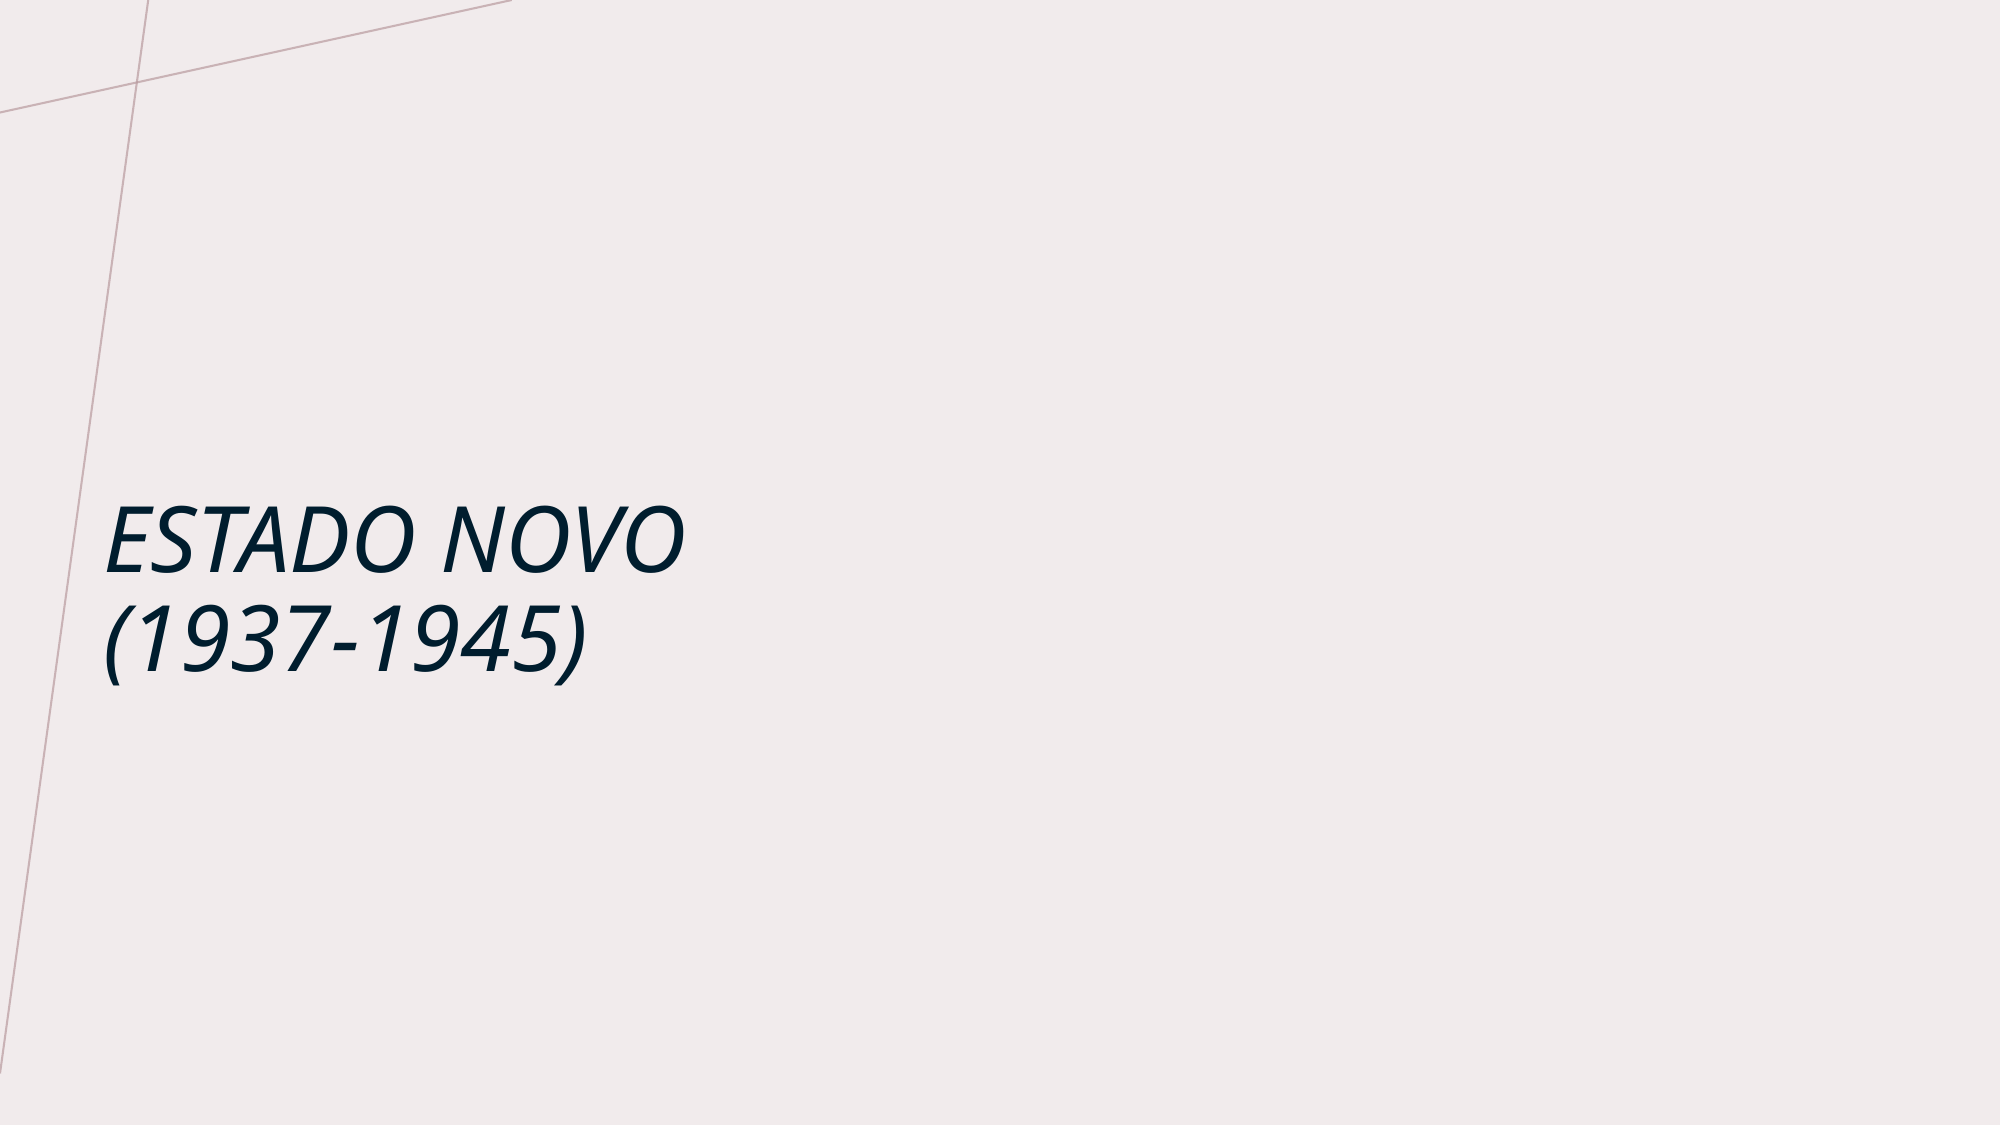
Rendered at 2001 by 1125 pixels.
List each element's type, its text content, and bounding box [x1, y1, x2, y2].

title ESTADO NOVO (1937-1945) [88, 0, 979, 699]
